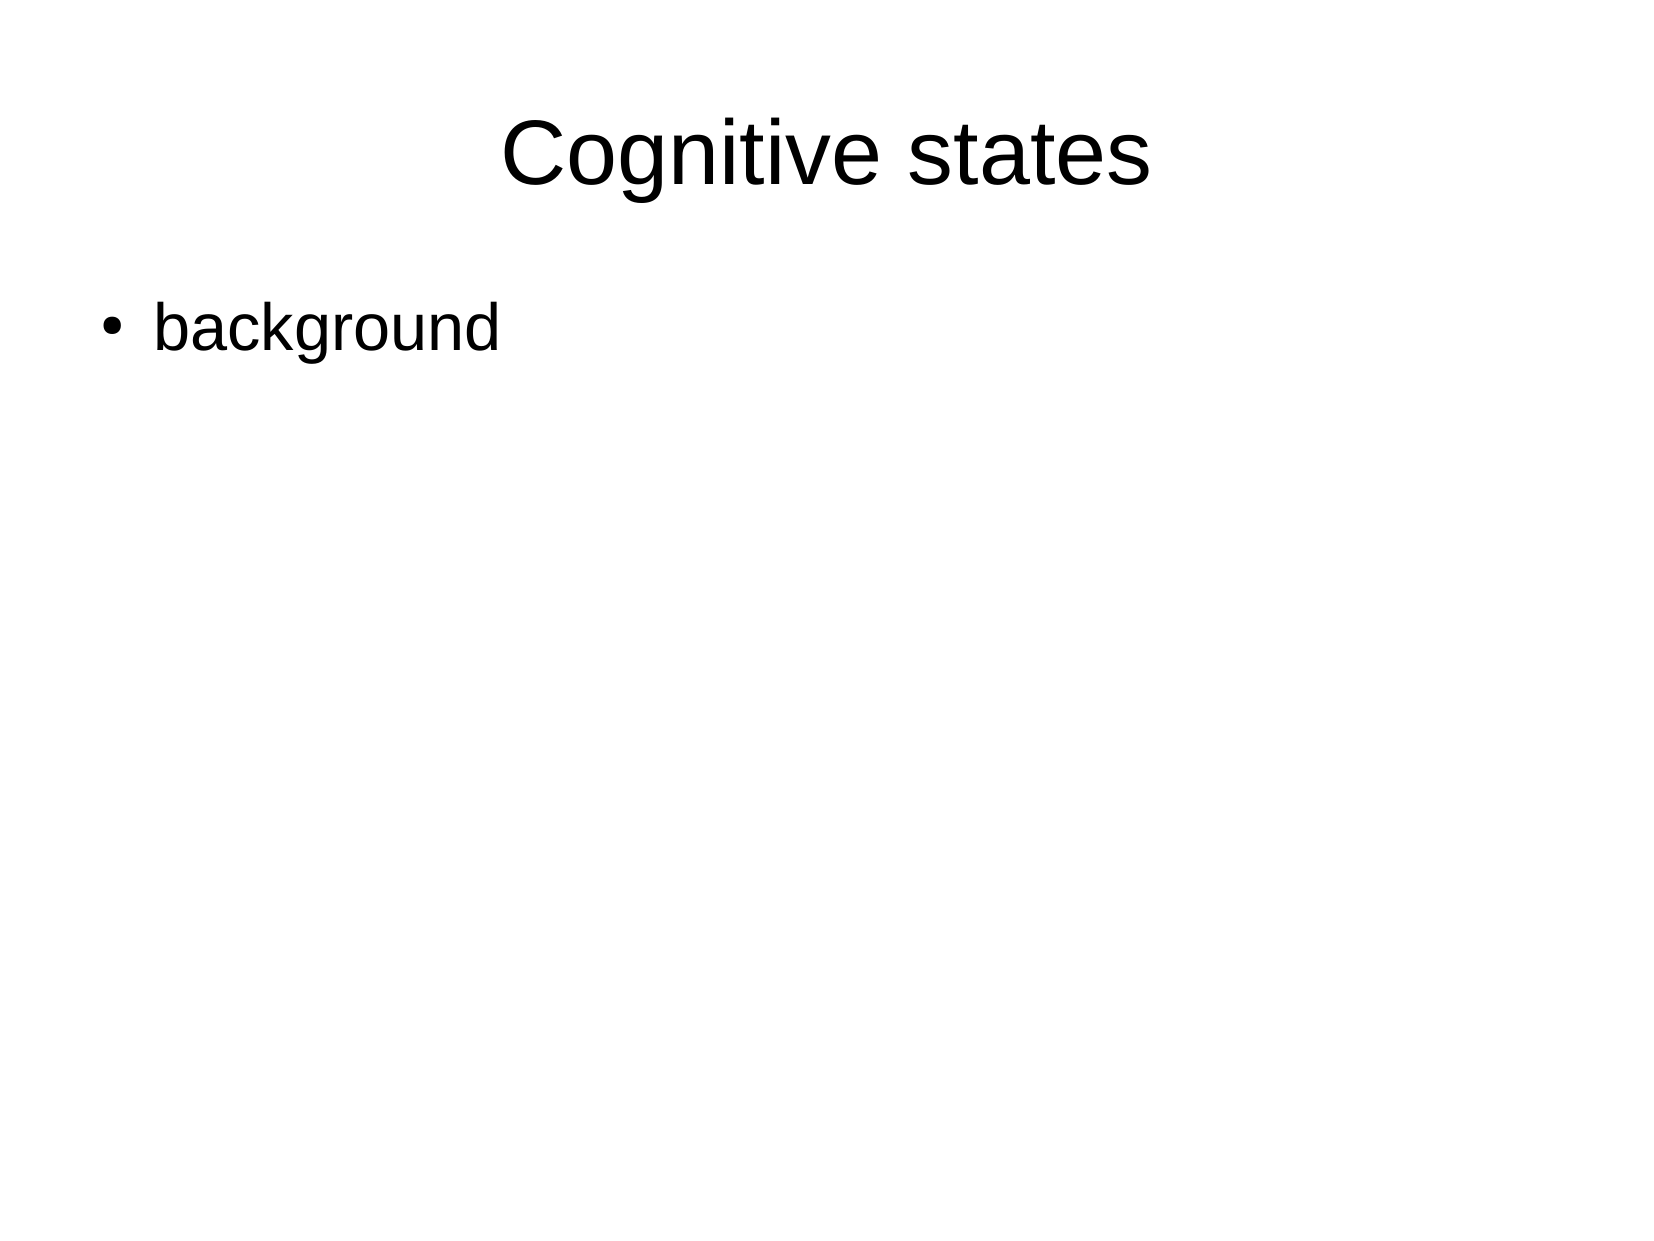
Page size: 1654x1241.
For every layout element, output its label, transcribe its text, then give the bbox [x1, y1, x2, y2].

list background [82, 290, 1571, 1010]
title Cognitive states [82, 49, 1571, 257]
